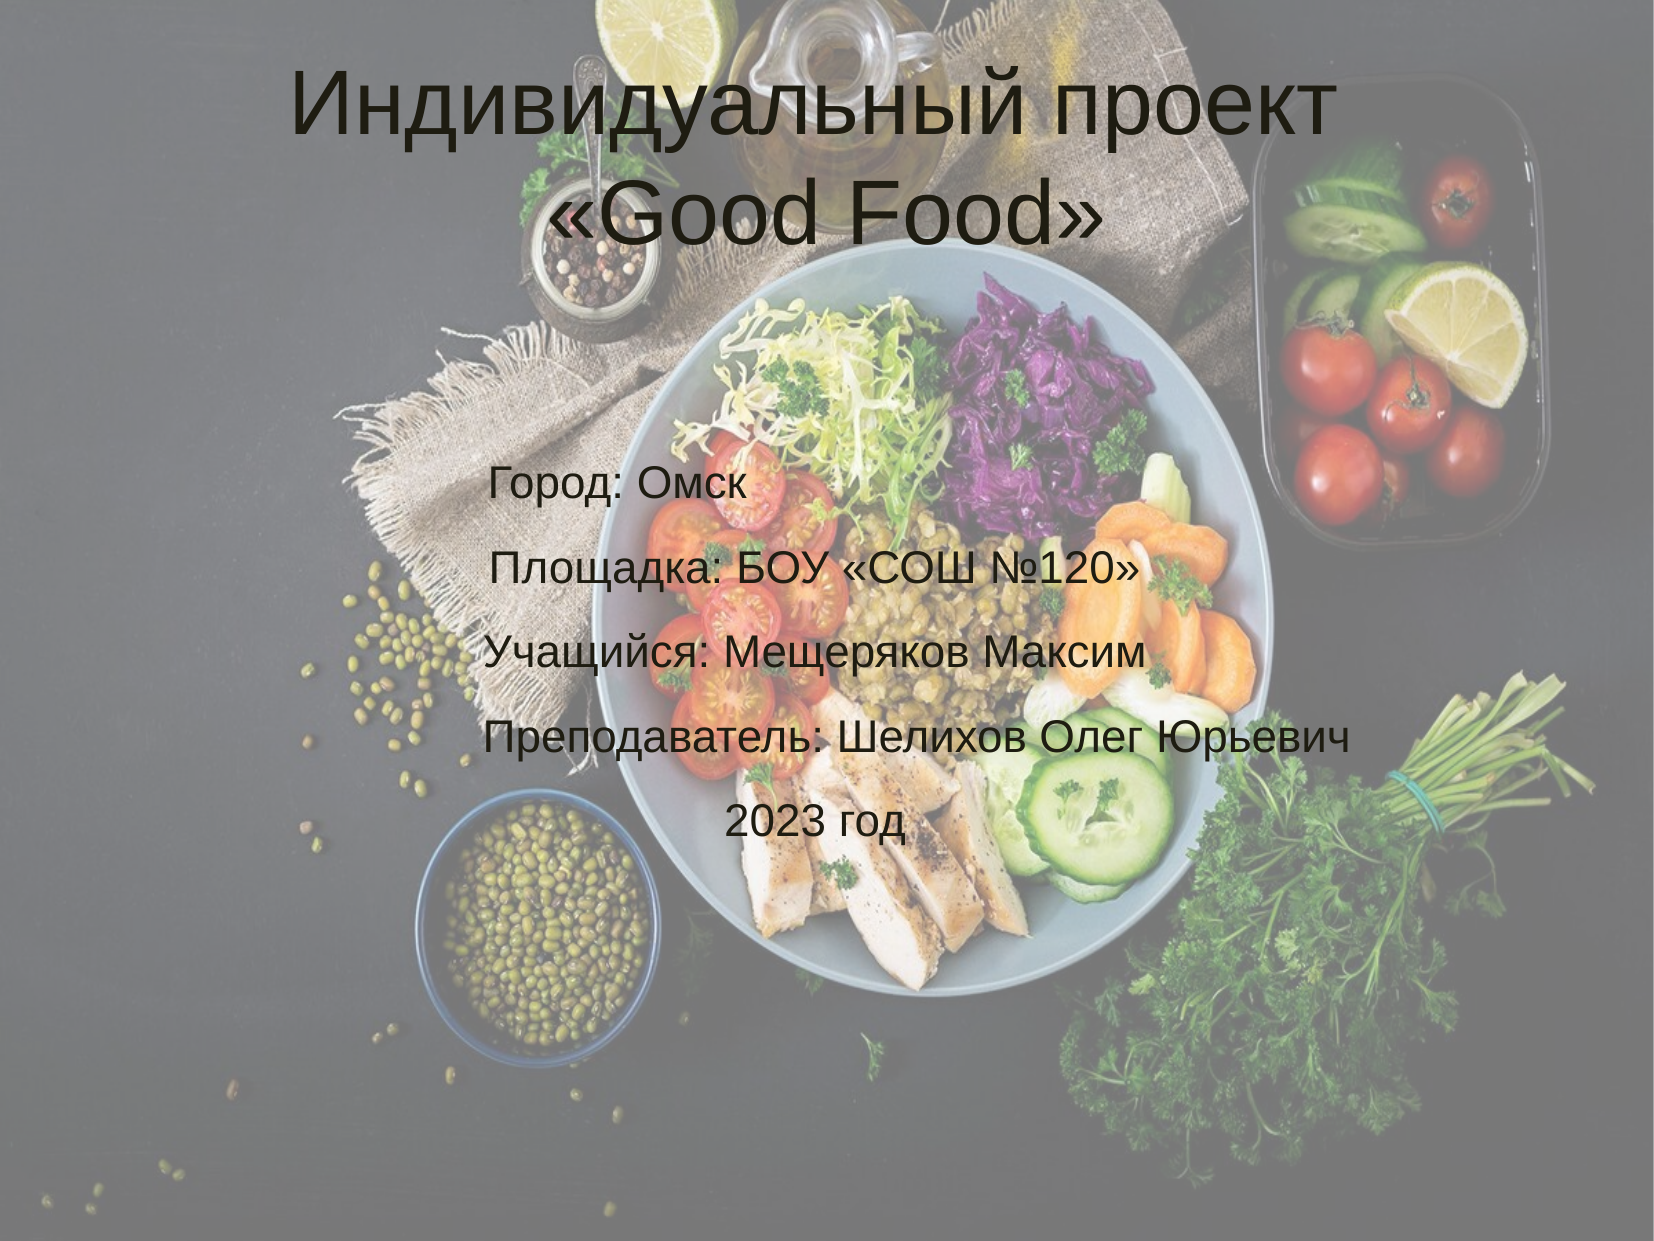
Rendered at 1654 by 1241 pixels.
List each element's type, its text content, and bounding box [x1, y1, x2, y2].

subtitle Город: Омск Площадка: БОУ «СОШ №120» Учащийся: Мещеряков Максим Преподаватель: Шелихов Олег Юрьевич 2023 год [70, 451, 1559, 848]
title Индивидуальный проект «Good Food» [82, 41, 1571, 265]
